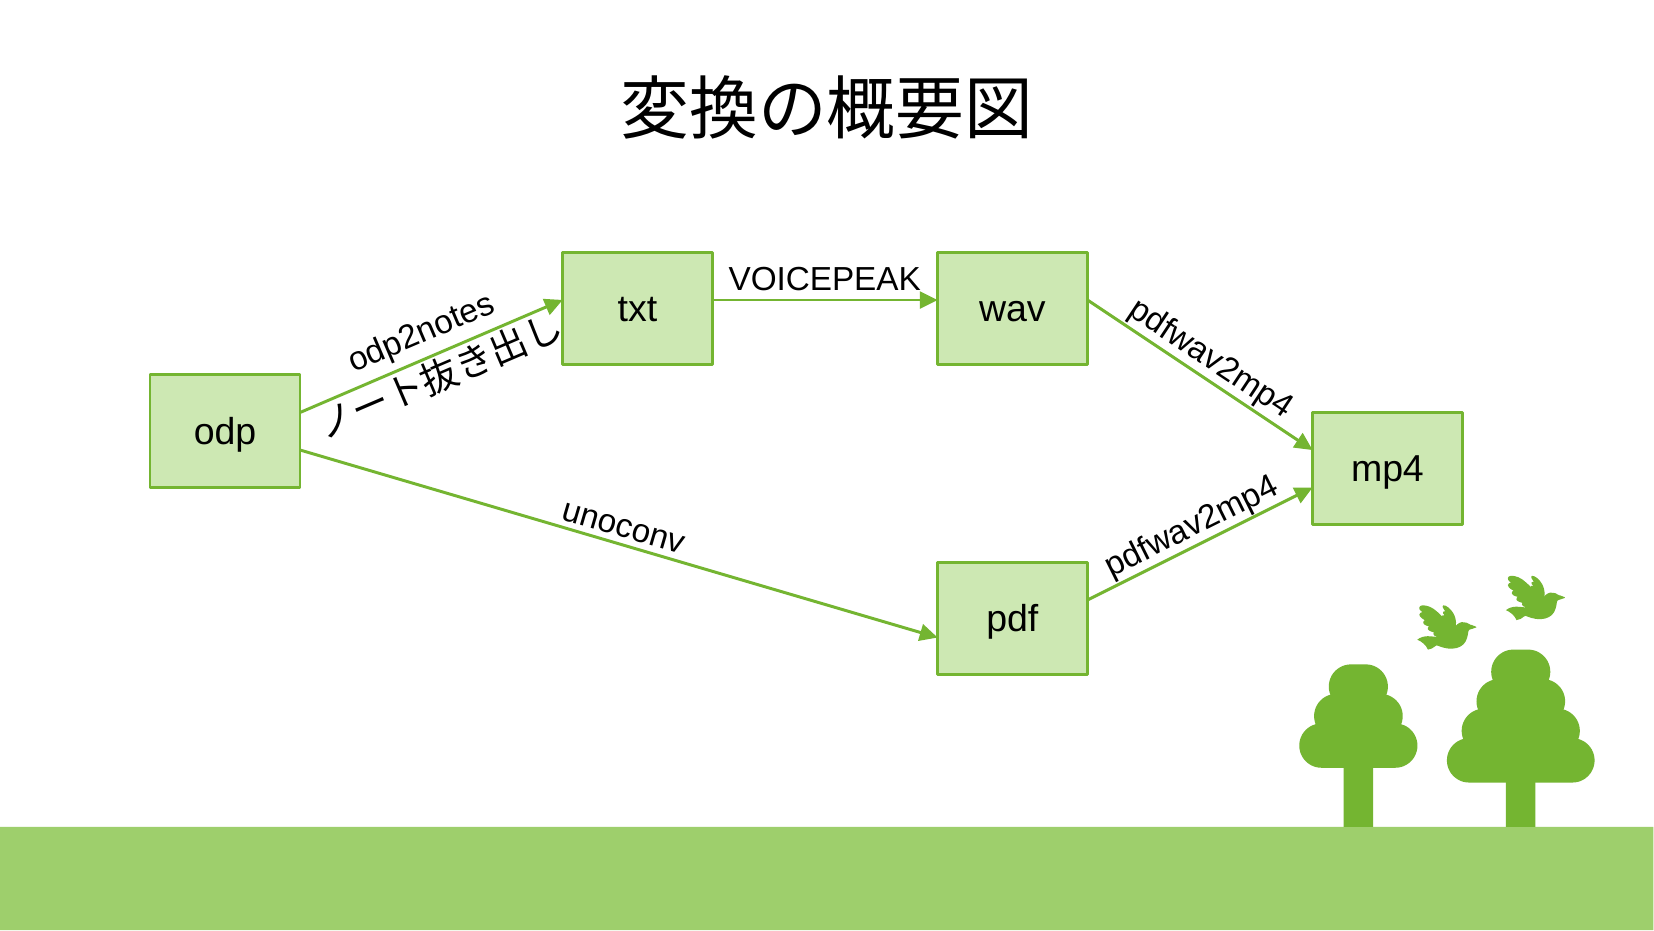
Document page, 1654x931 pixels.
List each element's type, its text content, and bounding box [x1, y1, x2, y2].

title 変換の概要図 [88, 29, 1565, 178]
text_box pdf [937, 562, 1088, 675]
text_box mp4 [1312, 412, 1463, 525]
text_box txt [562, 252, 713, 365]
text_box wav [937, 252, 1088, 365]
text_box odp [150, 374, 301, 488]
